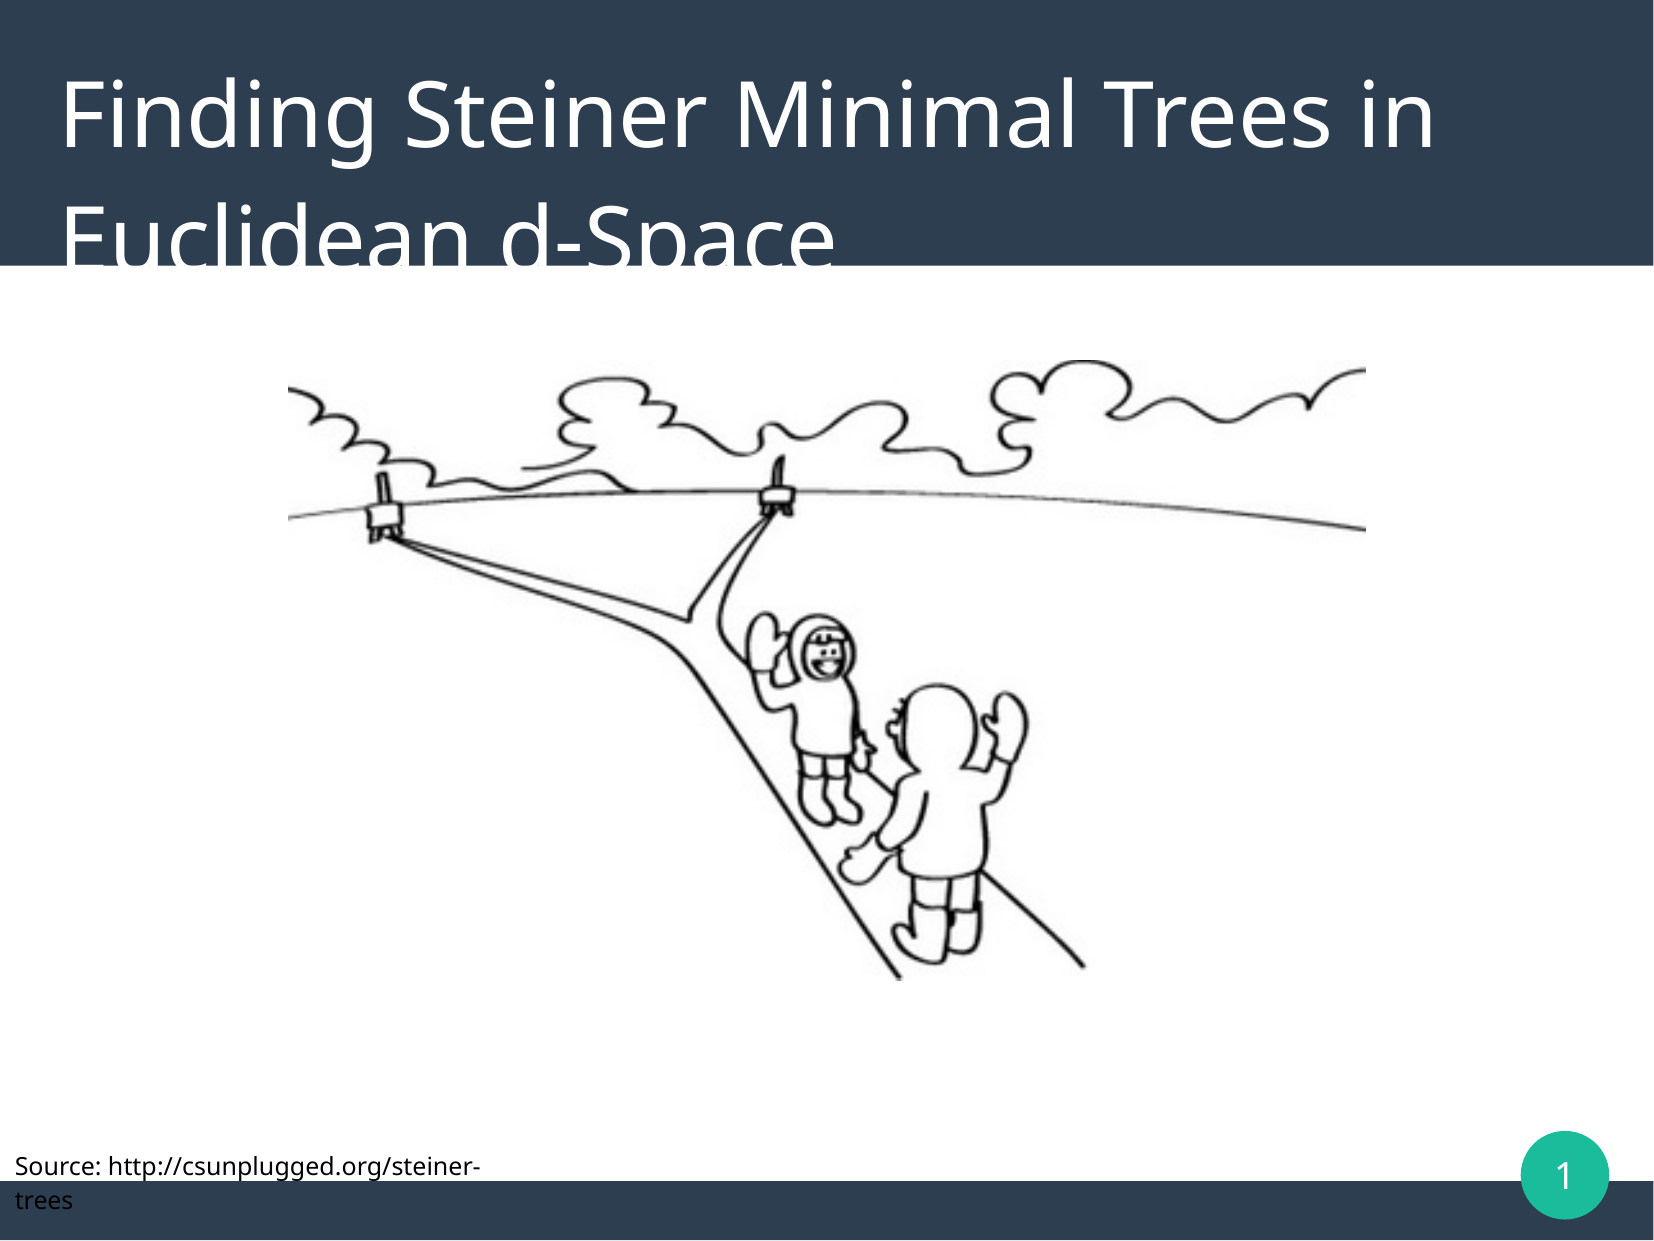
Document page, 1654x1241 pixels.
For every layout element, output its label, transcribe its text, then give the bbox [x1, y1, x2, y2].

picture [288, 360, 1366, 981]
text_box Source: http://csunplugged.org/steiner-trees [0, 1141, 527, 1182]
title Finding Steiner Minimal Trees in Euclidean d-Space [59, 49, 1595, 207]
